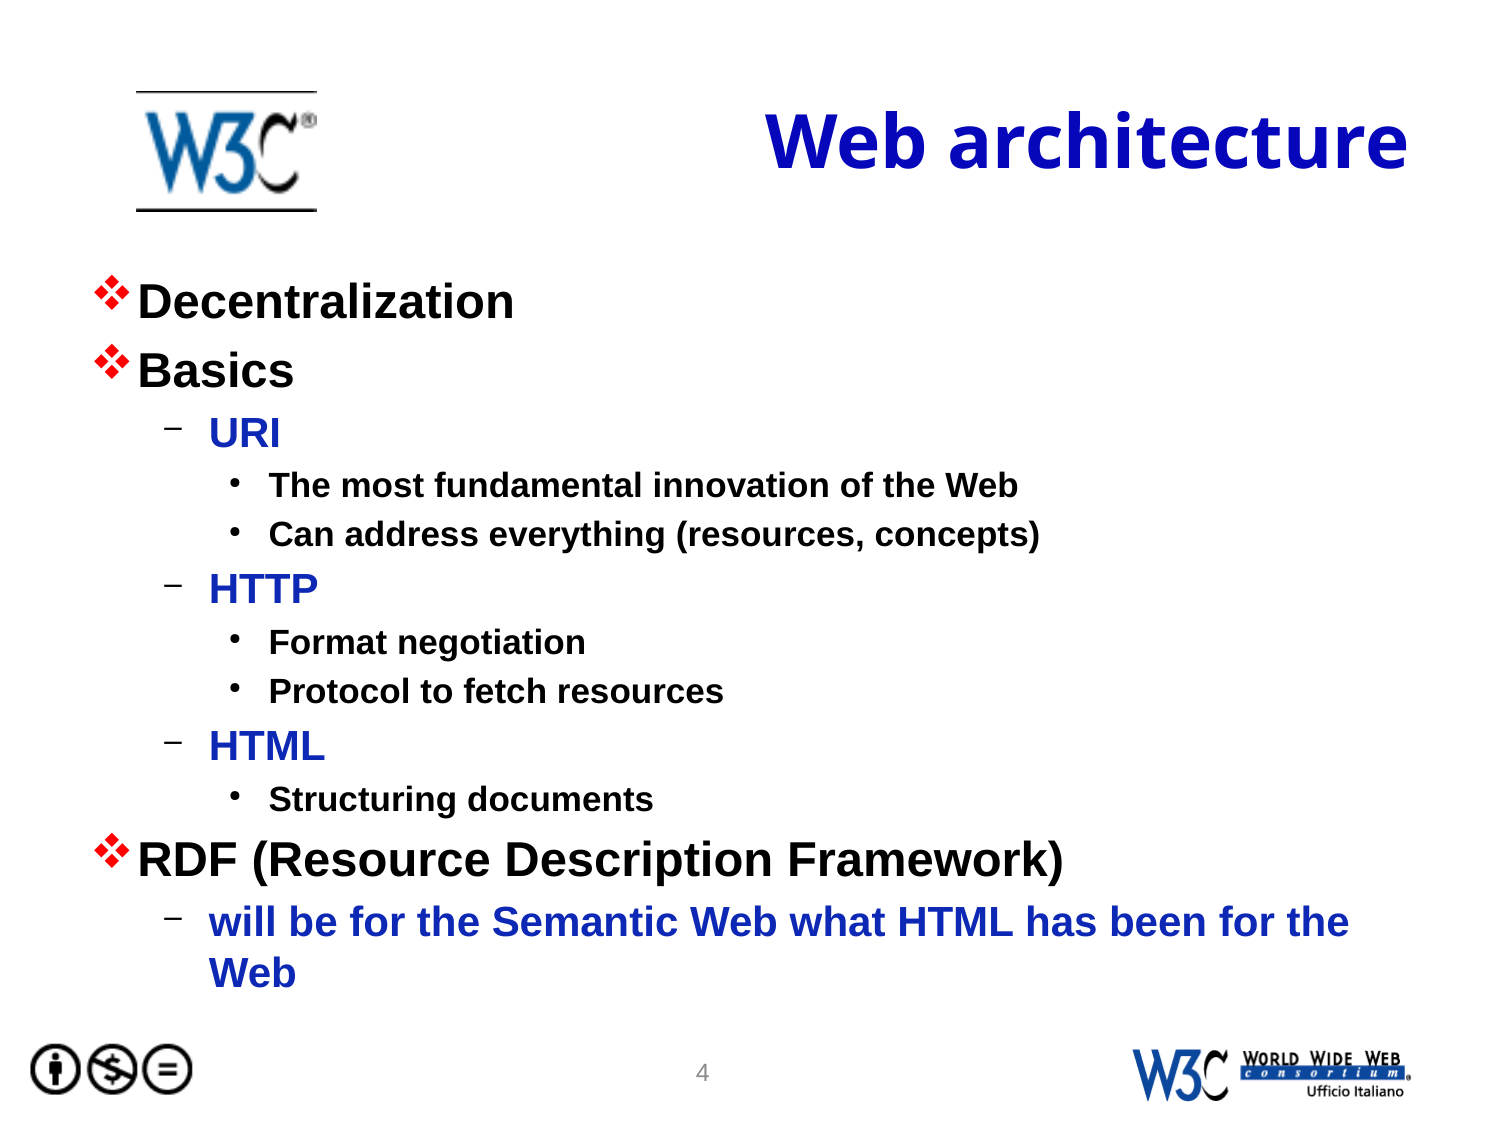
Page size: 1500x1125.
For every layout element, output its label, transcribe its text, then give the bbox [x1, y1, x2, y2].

picture [136, 91, 317, 212]
list Decentralization Basics URI The most fundamental innovation of the Web Can address everything (resources, concepts) HTTP Format negotiation Protocol to fetch resources HTML Structuring documents RDF (Resource Description Framework) will be for the Semantic Web what HTML has been for the Web [75, 262, 1425, 1005]
picture [1132, 1049, 1412, 1102]
title Web architecture [75, 45, 1425, 233]
slide_number <number> [680, 1041, 761, 1102]
picture [15, 1022, 205, 1106]
